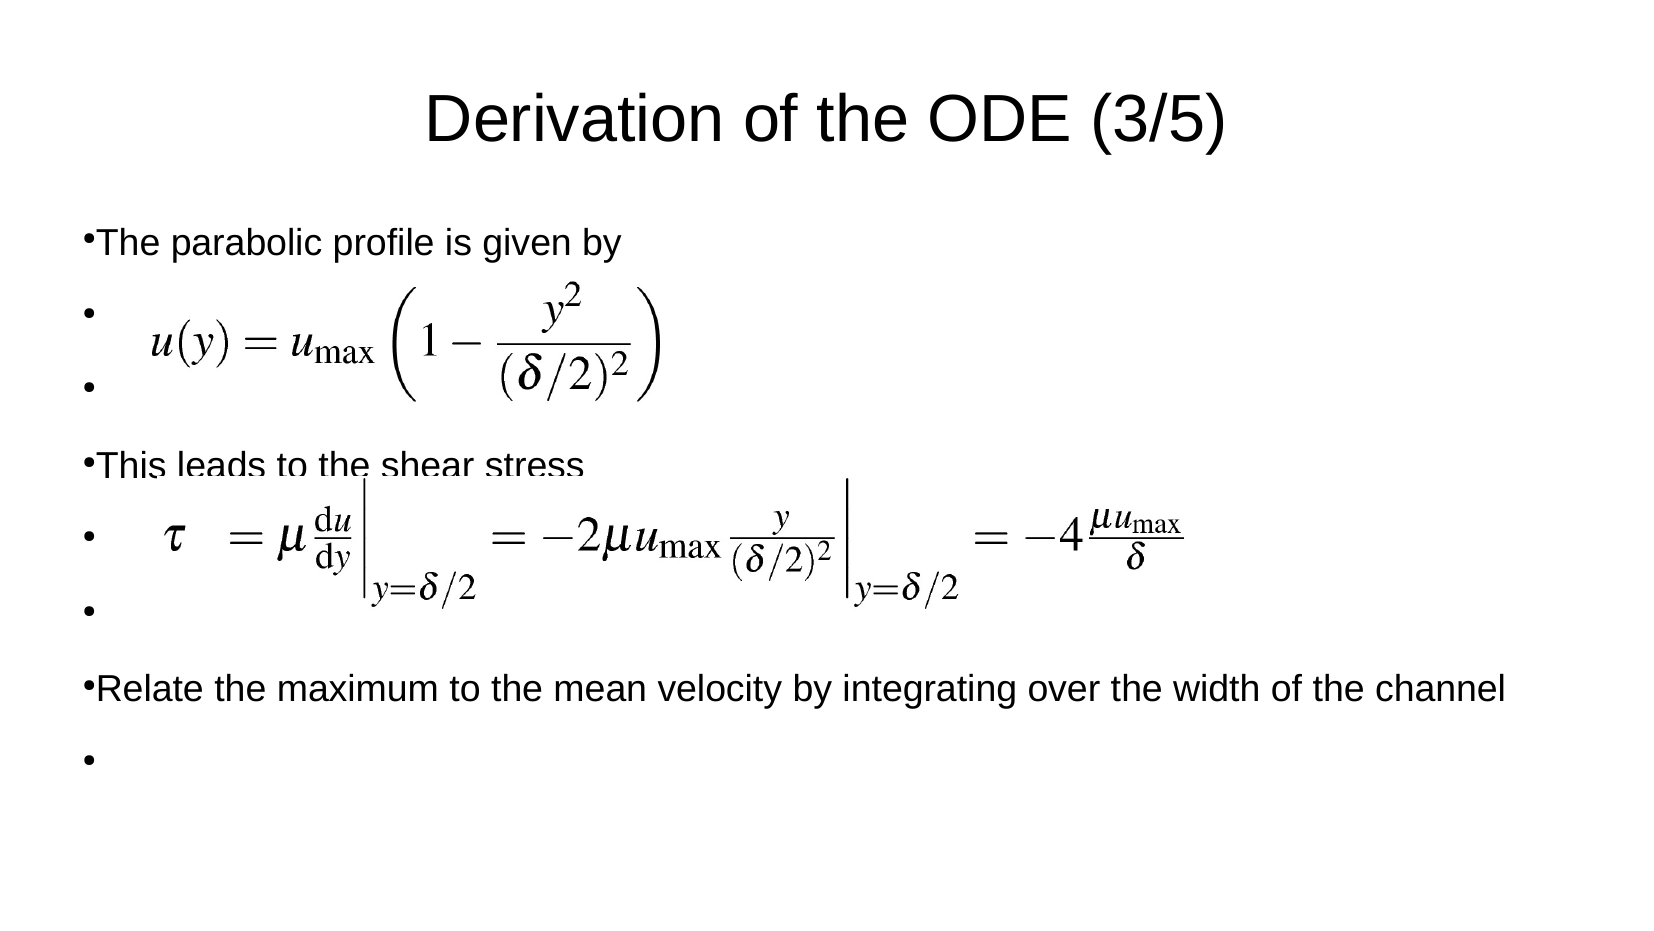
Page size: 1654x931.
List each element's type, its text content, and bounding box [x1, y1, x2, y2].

picture [157, 476, 1186, 612]
title Derivation of the ODE (3/5) [82, 37, 1571, 193]
picture [146, 279, 672, 403]
list The parabolic profile is given by This leads to the shear stress Relate the maximum to the mean velocity by integrating over the width of the channel [82, 217, 1571, 758]
